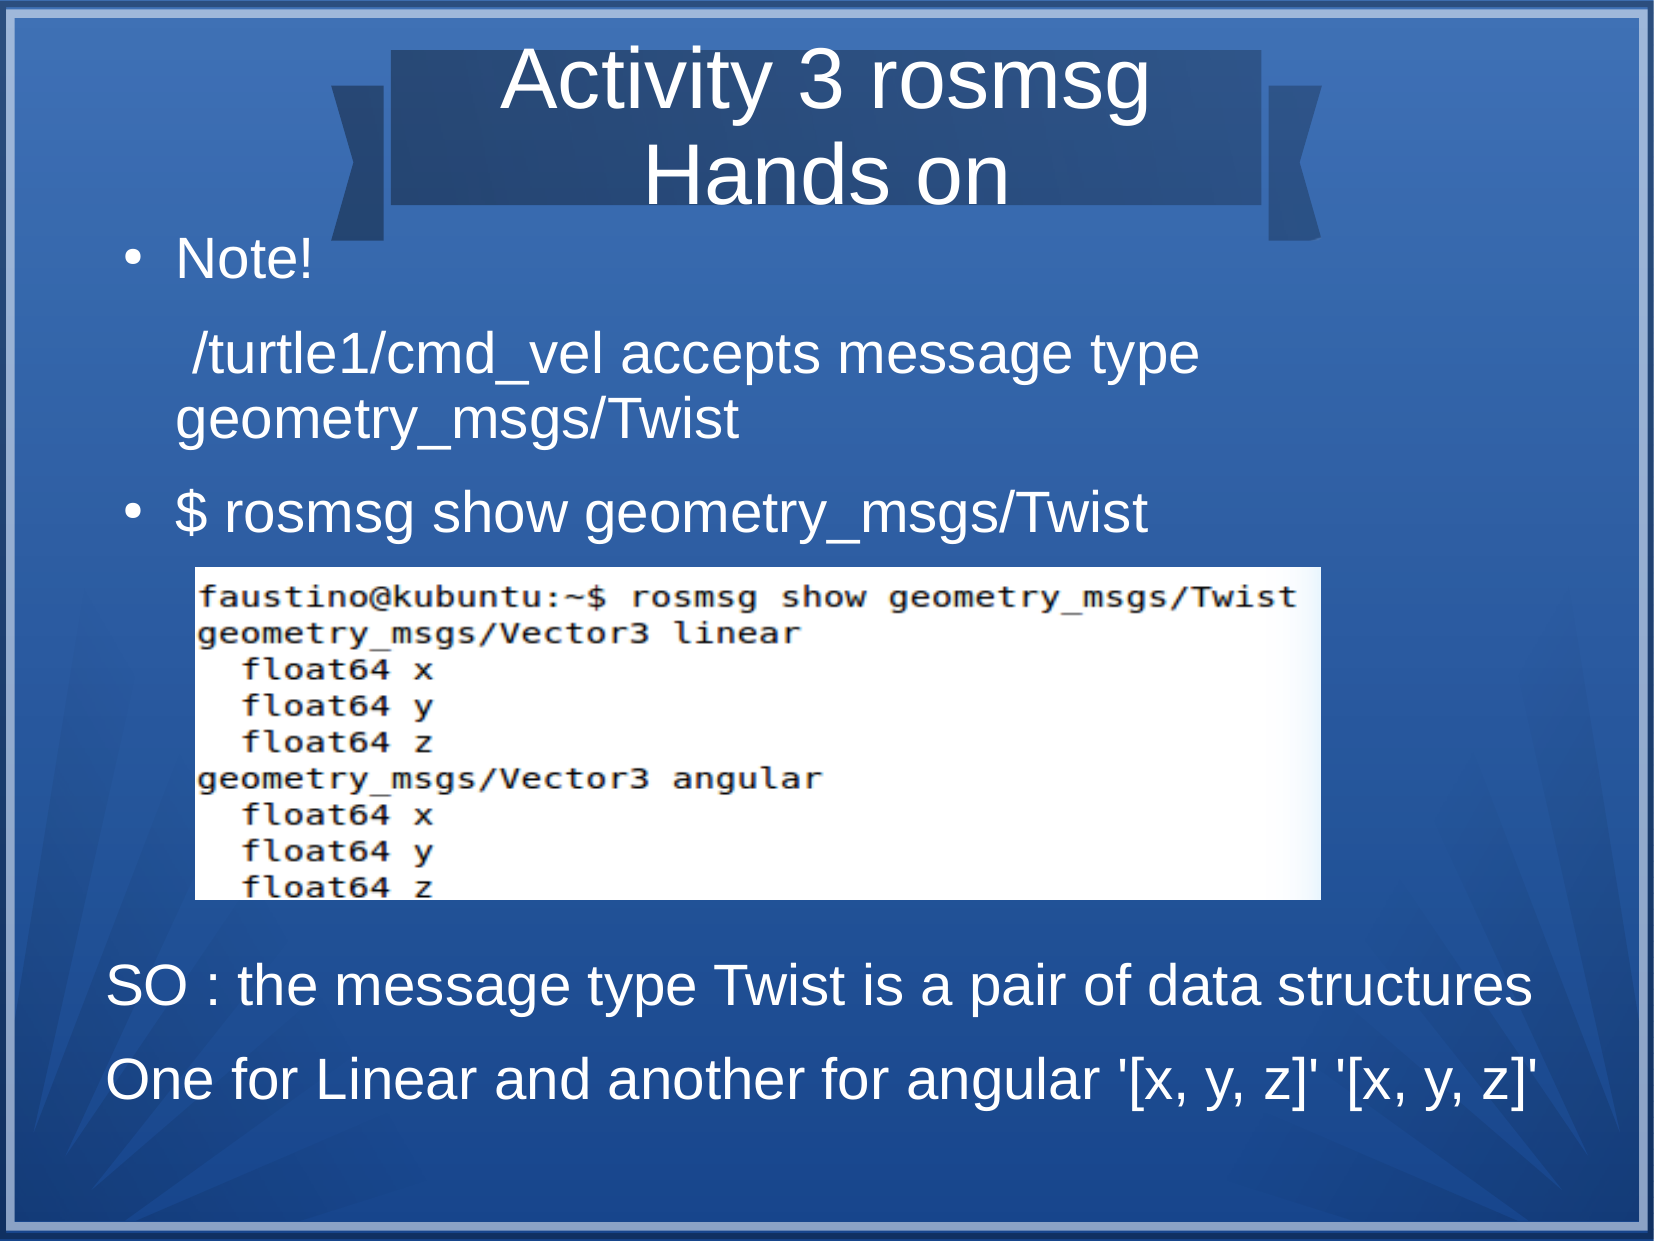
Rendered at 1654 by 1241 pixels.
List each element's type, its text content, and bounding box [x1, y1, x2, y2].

title Activity 3 rosmsg Hands on [389, 30, 1264, 224]
list Note! /turtle1/cmd_vel accepts message type geometry_msgs/Twist $ rosmsg show geometry_msgs/Twist SO : the message type Twist is a pair of data structures One for Linear and another for angular '[x, y, z]' '[x, y, z]' [104, 225, 1561, 1186]
picture [195, 567, 1321, 901]
